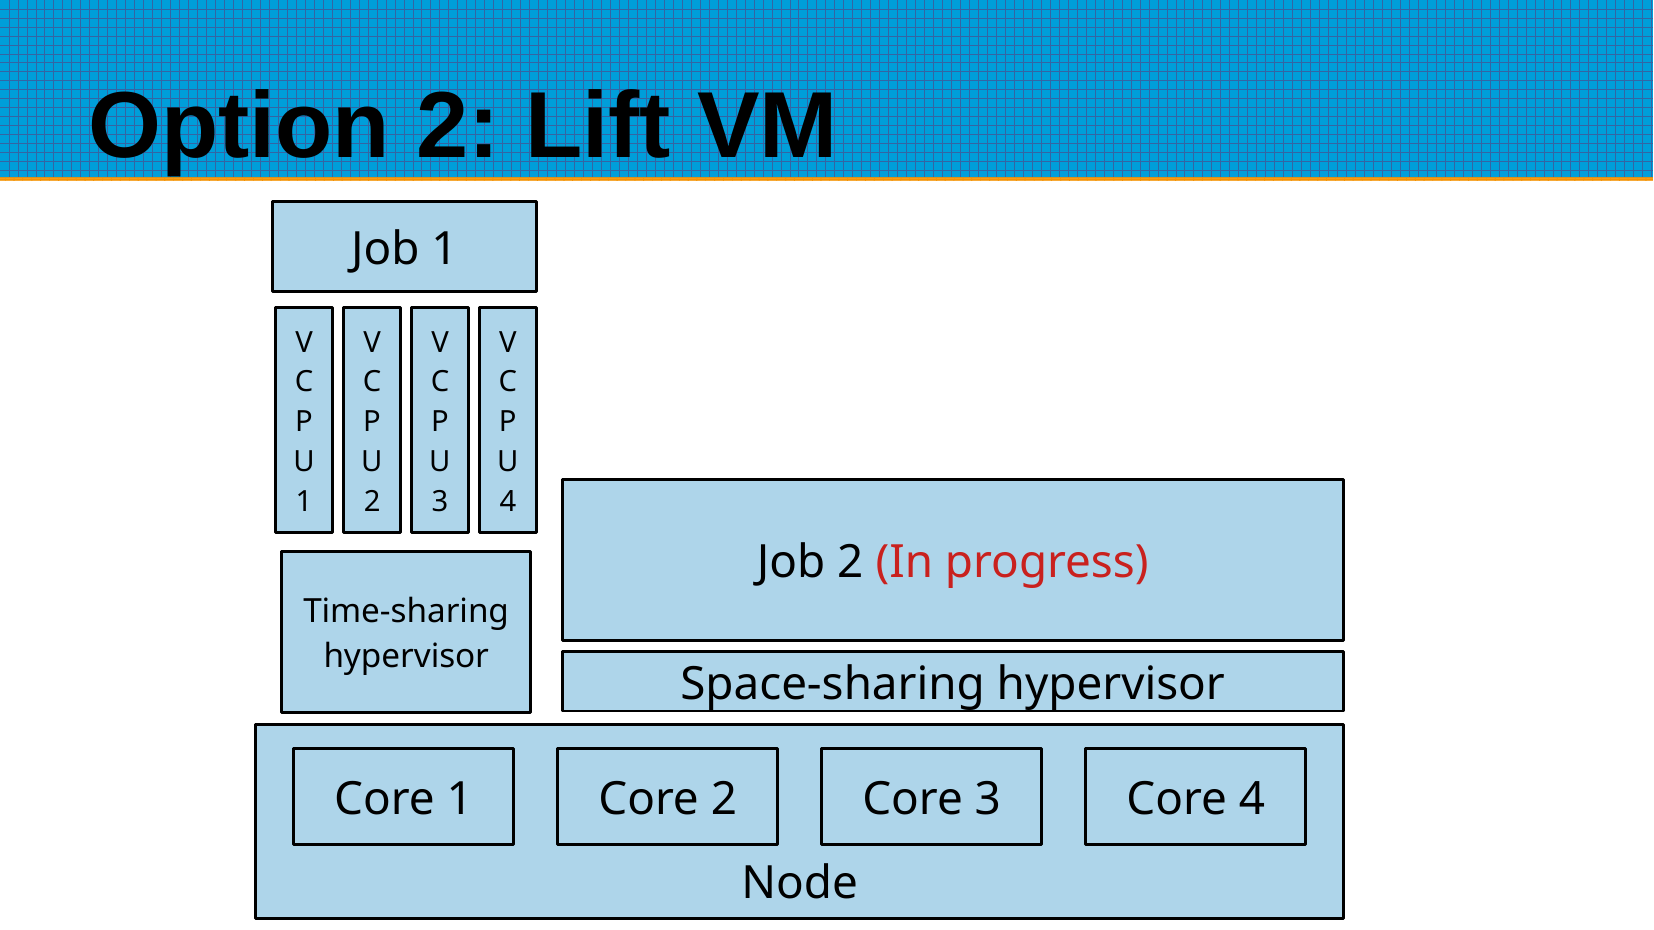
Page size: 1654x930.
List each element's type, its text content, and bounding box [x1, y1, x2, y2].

text_box Core 2 [557, 748, 778, 845]
text_box V C P U 3 [411, 307, 469, 533]
text_box Job 2 (In progress) [562, 479, 1344, 641]
text_box V C P U 2 [343, 307, 401, 533]
text_box Space-sharing hypervisor [562, 651, 1344, 712]
text_box Core 3 [821, 748, 1042, 845]
title Option 2: Lift VM [88, 14, 1565, 178]
text_box V C P U 4 [479, 307, 537, 533]
text_box Job 1 [272, 201, 537, 292]
text_box Time-sharing hypervisor [281, 551, 531, 713]
text_box V C P U 1 [275, 307, 333, 533]
text_box Core 4 [1085, 748, 1306, 845]
text_box Core 1 [293, 748, 514, 845]
text_box Node [255, 724, 1344, 919]
